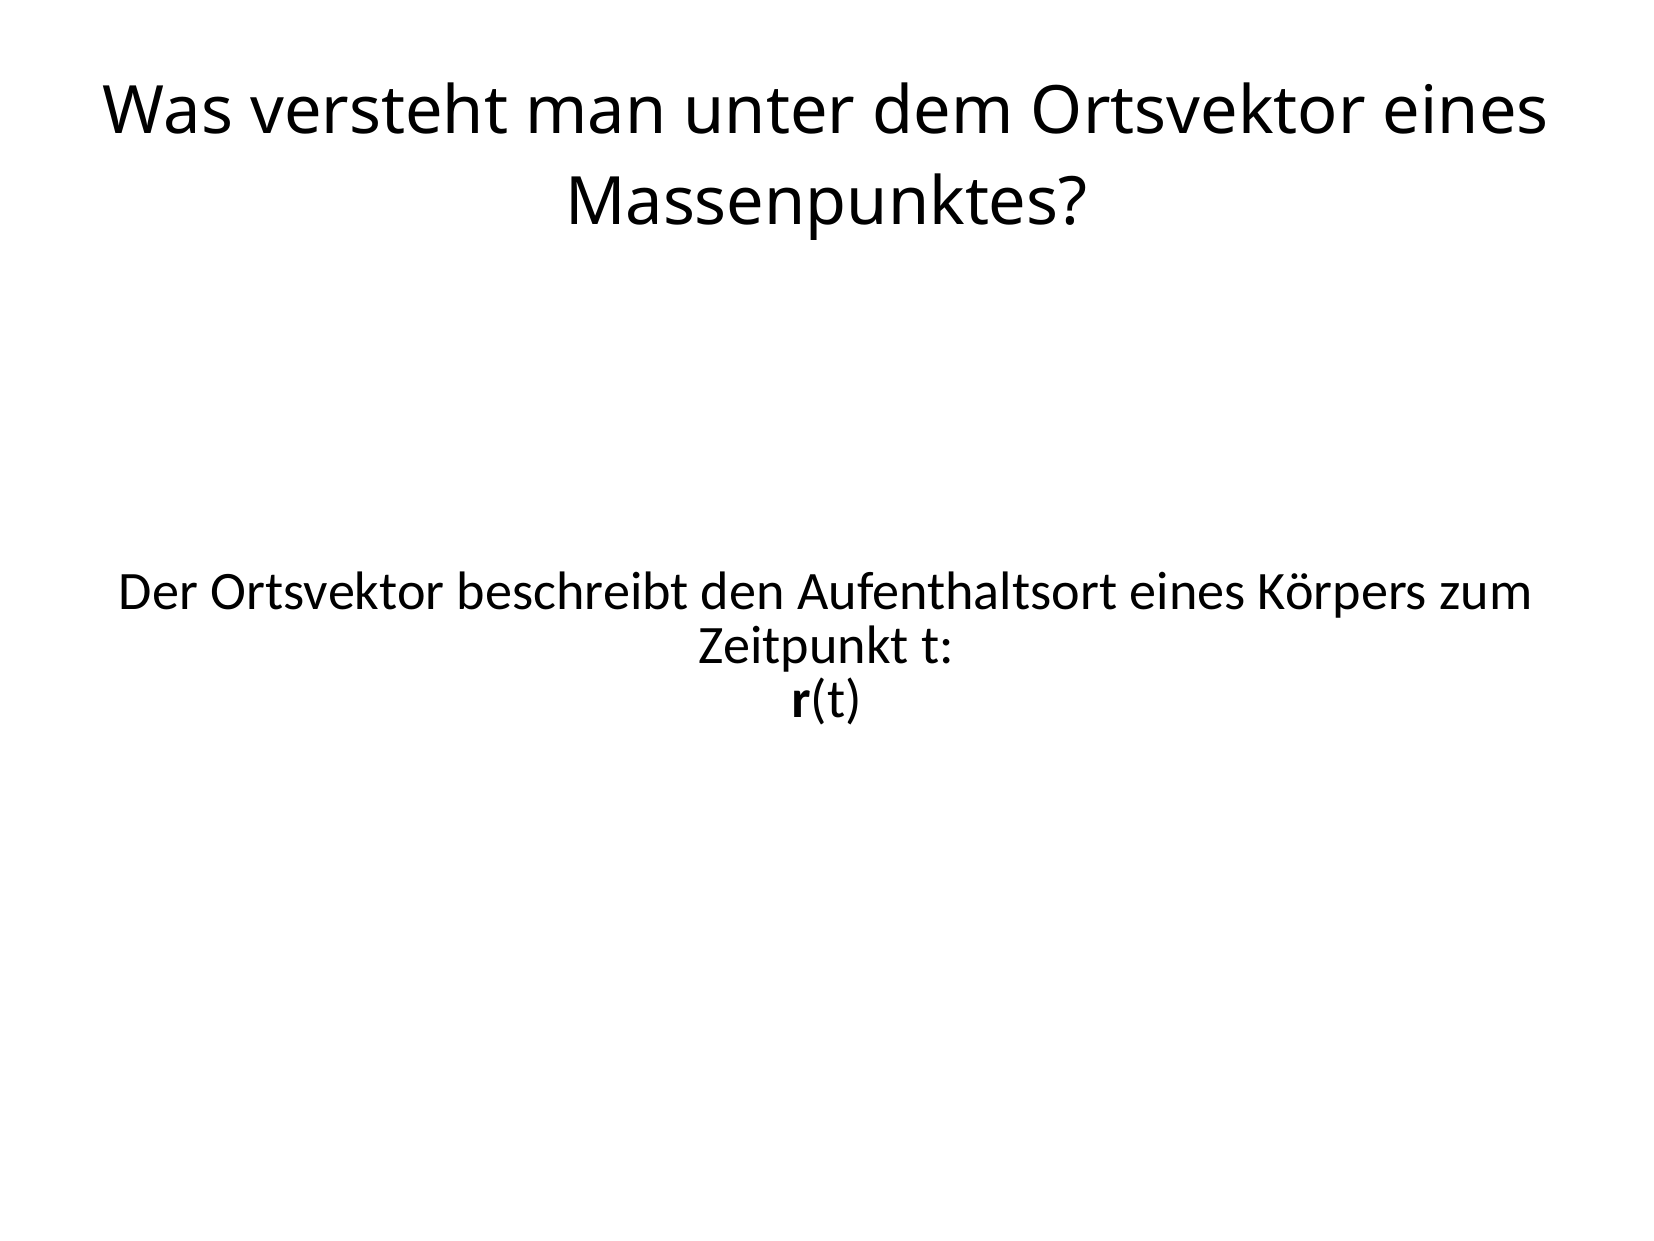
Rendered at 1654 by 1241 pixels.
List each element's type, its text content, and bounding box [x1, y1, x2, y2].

subtitle Der Ortsvektor beschreibt den Aufenthaltsort eines Körpers zum Zeitpunkt t: r(t) [82, 290, 1571, 1010]
title Was versteht man unter dem Ortsvektor eines Massenpunktes? [82, 49, 1571, 257]
